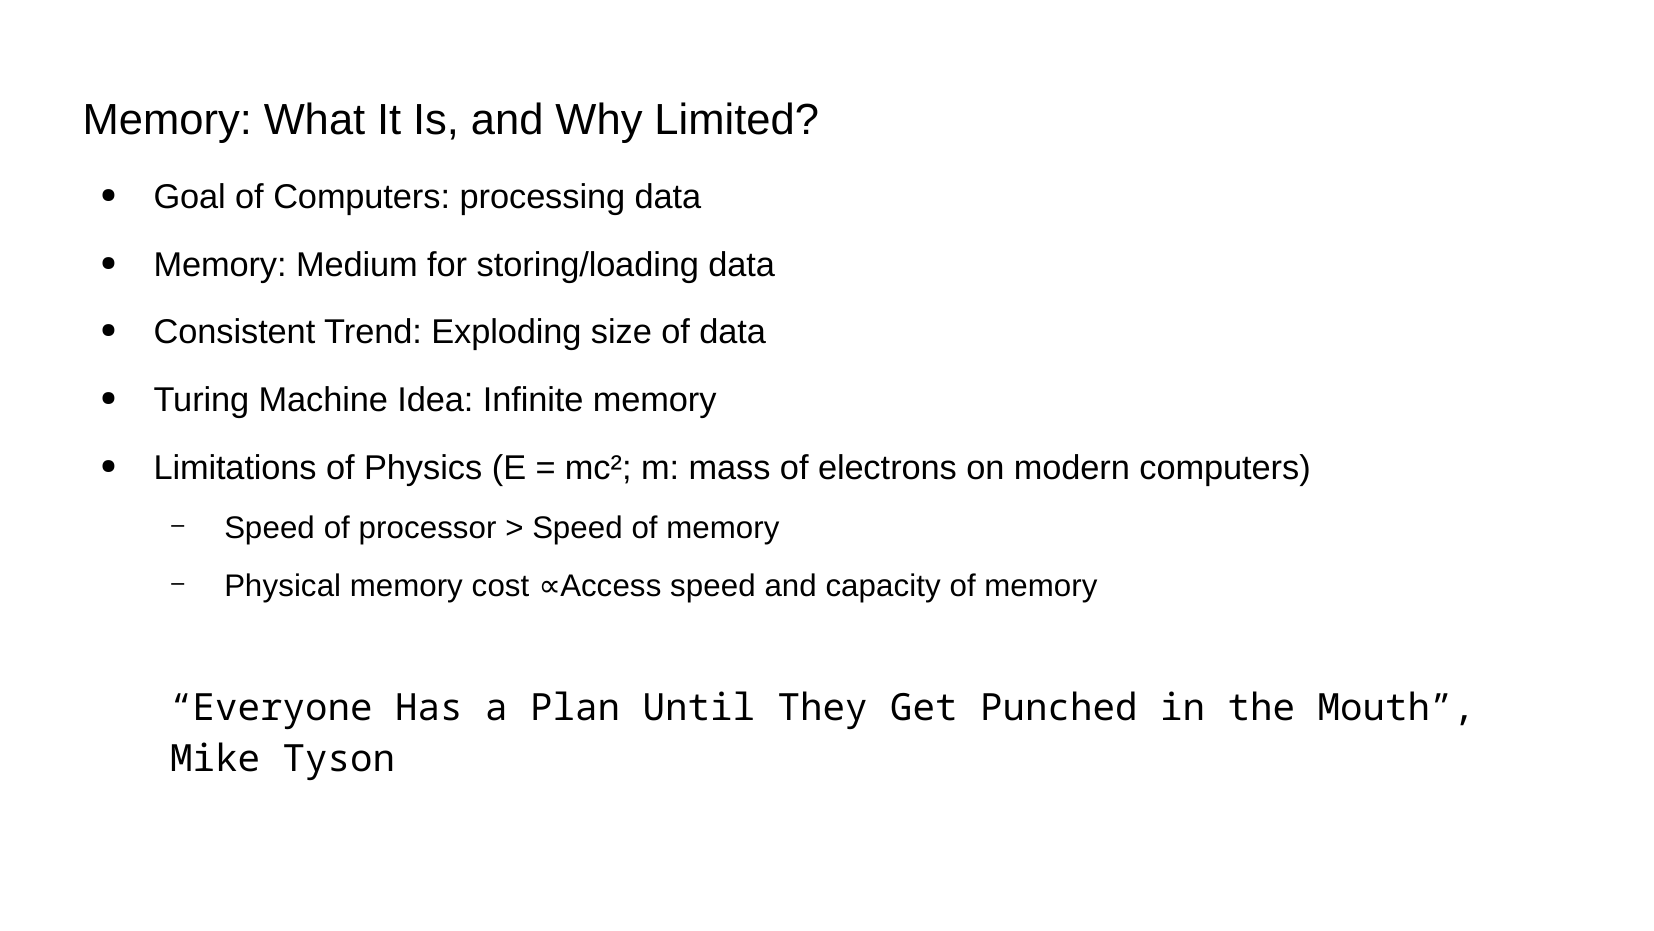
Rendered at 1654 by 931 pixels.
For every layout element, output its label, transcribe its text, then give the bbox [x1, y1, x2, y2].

title Memory: What It Is, and Why Limited? [82, 81, 1571, 157]
text_box “Everyone Has a Plan Until They Get Punched in the Mouth”, Mike Tyson [155, 672, 1491, 790]
list Goal of Computers: processing data Memory: Medium for storing/loading data Consistent Trend: Exploding size of data Turing Machine Idea: Infinite memory Limitations of Physics (E = mc²; m: mass of electrons on modern computers) Speed of processor > Speed of memory Physical memory cost ∝Access speed and capacity of memory [82, 177, 1571, 833]
